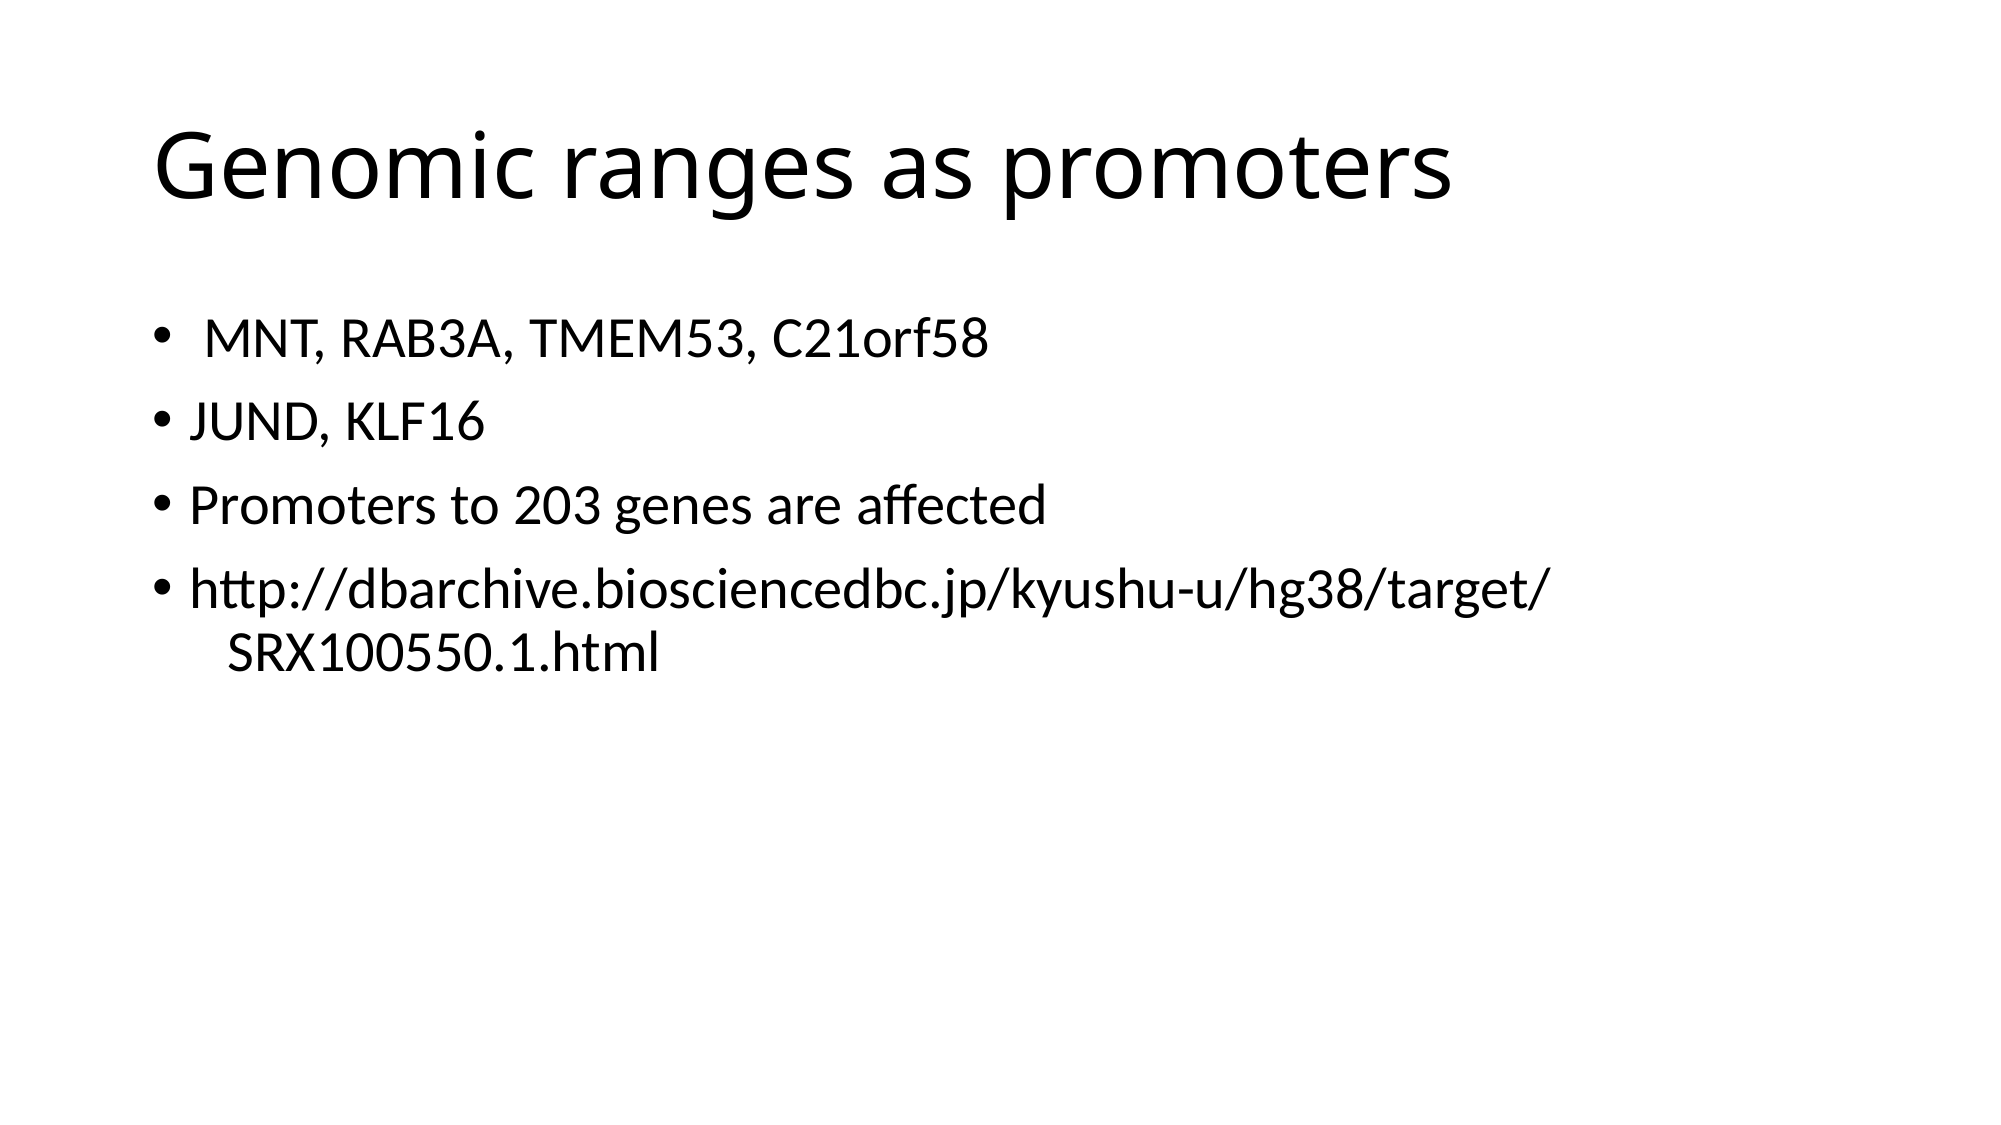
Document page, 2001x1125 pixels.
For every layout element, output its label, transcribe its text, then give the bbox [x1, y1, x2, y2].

list MNT, RAB3A, TMEM53, C21orf58 JUND, KLF16 Promoters to 203 genes are affected http://dbarchive.biosciencedbc.jp/kyushu-u/hg38/target/SRX100550.1.html [137, 299, 1863, 1014]
title Genomic ranges as promoters [137, 59, 1863, 278]
